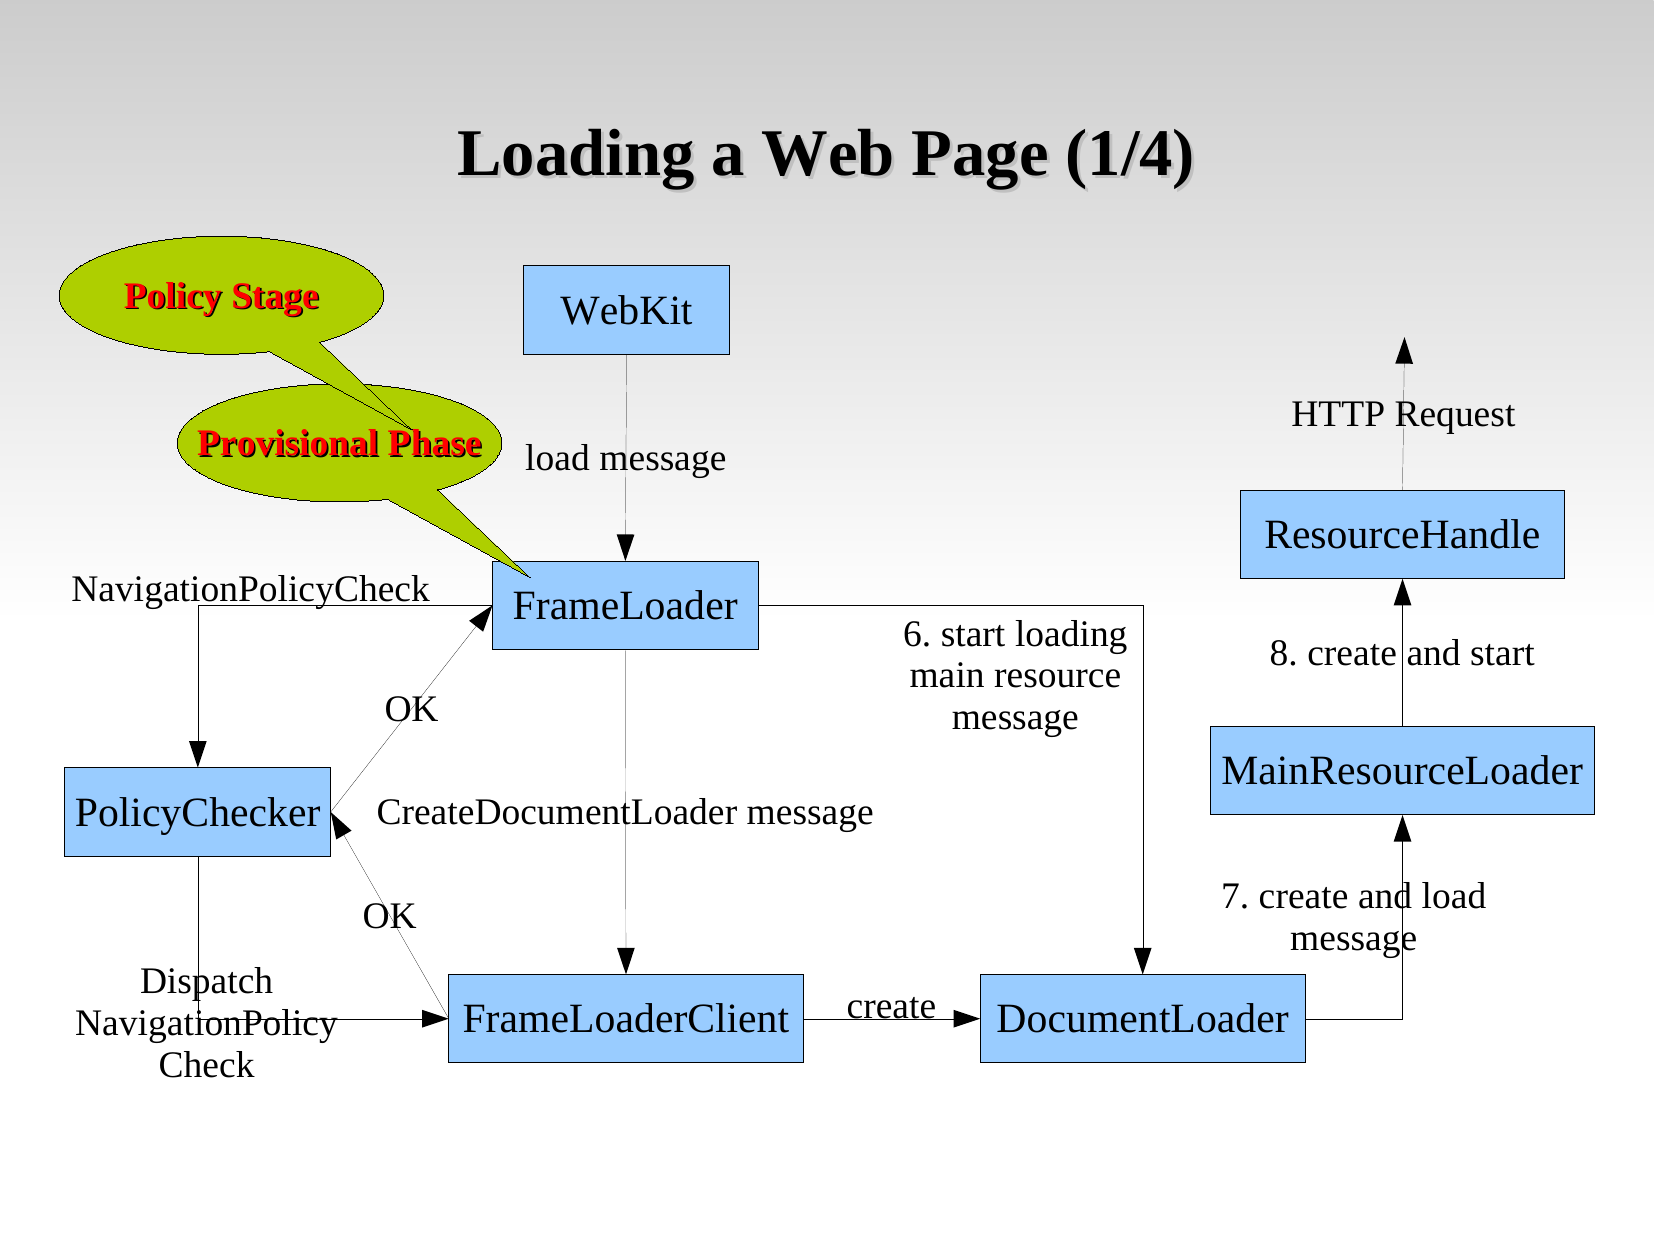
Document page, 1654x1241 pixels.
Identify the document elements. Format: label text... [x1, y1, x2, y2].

text_box Dispatch NavigationPolicyCheck [59, 953, 355, 1093]
text_box ResourceHandle [1240, 490, 1565, 579]
text_box FrameLoaderClient [448, 974, 804, 1063]
text_box PolicyChecker [64, 767, 331, 857]
text_box MainResourceLoader [1210, 726, 1595, 815]
text_box Policy Stage [59, 236, 413, 430]
text_box Provisional Phase [177, 384, 531, 578]
text_box DocumentLoader [980, 974, 1306, 1063]
text_box WebKit [523, 265, 730, 355]
text_box NavigationPolicyCheck [29, 561, 473, 618]
text_box FrameLoader [492, 561, 759, 650]
title Loading a Web Page (1/4) [82, 49, 1571, 257]
